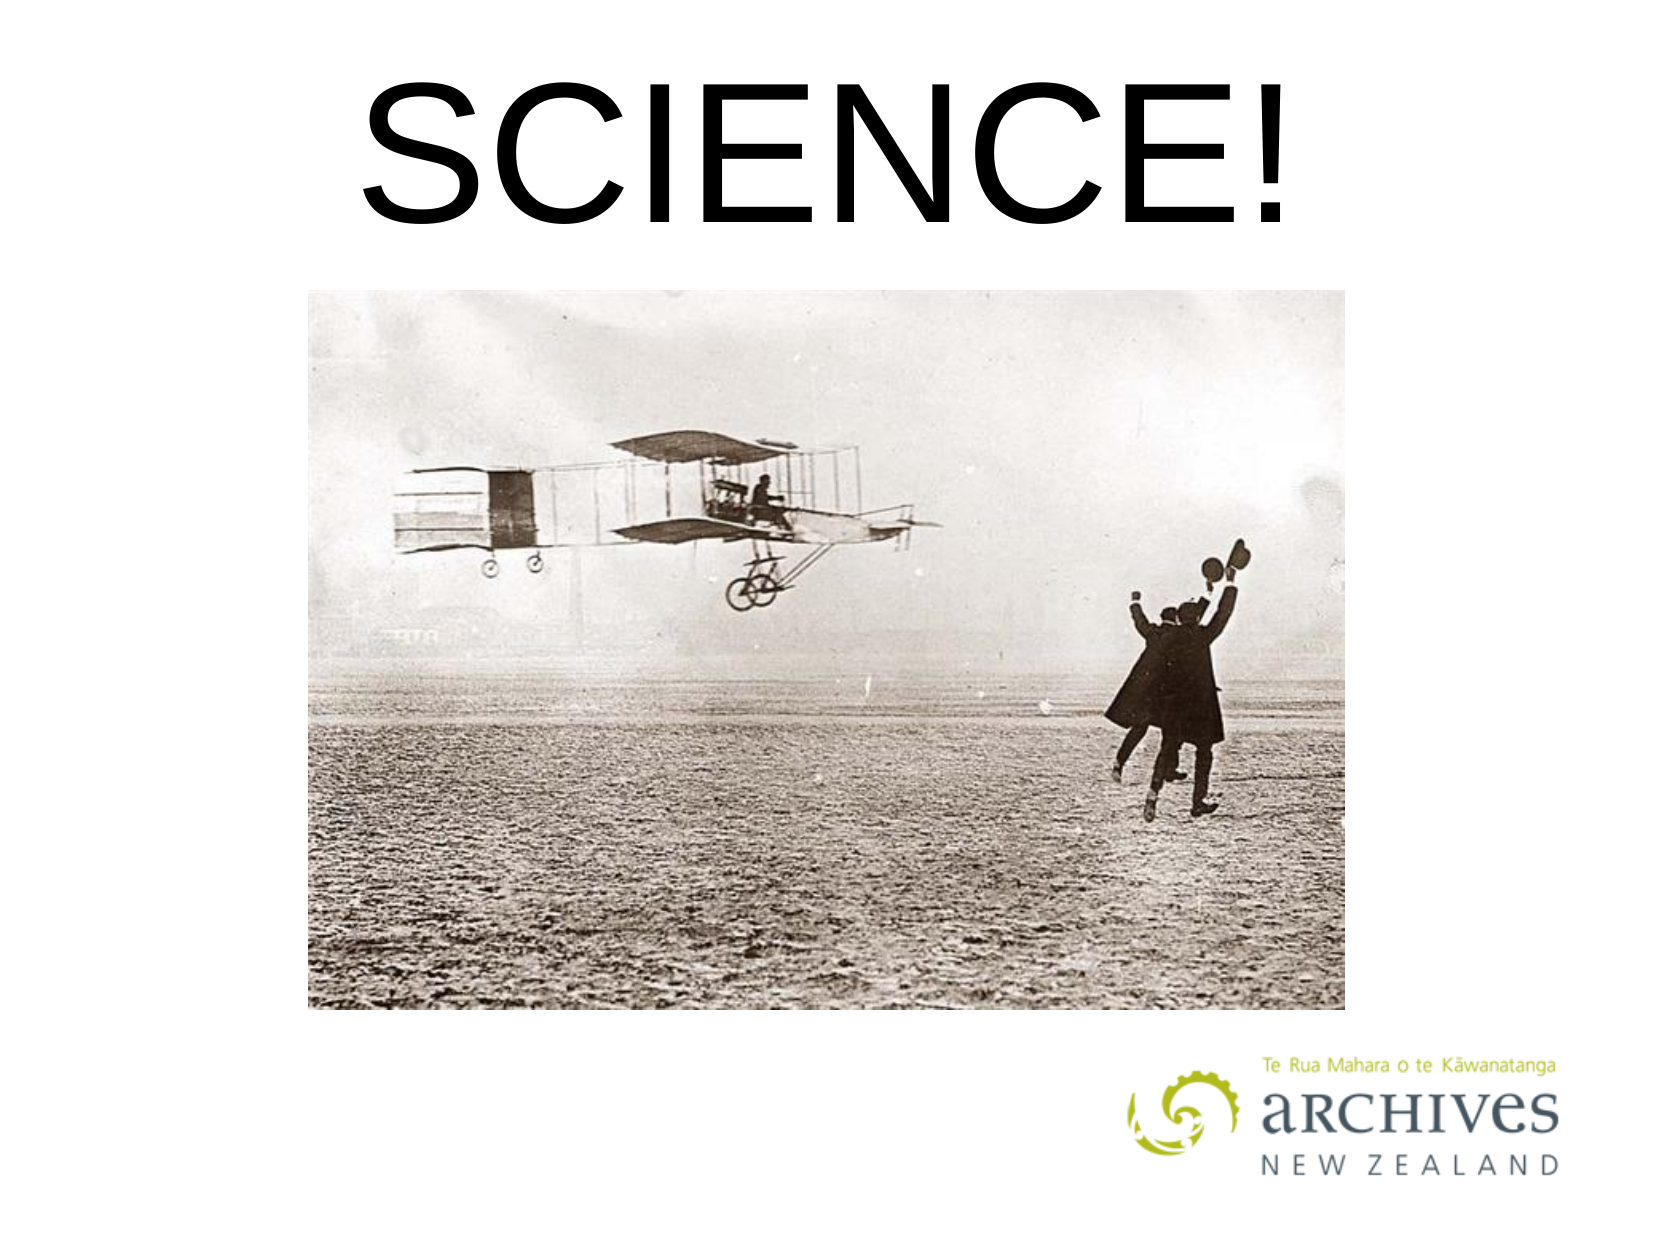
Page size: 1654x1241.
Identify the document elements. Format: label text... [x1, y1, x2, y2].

title SCIENCE! [82, 41, 1571, 265]
picture [1093, 1021, 1629, 1213]
picture [308, 290, 1345, 1010]
